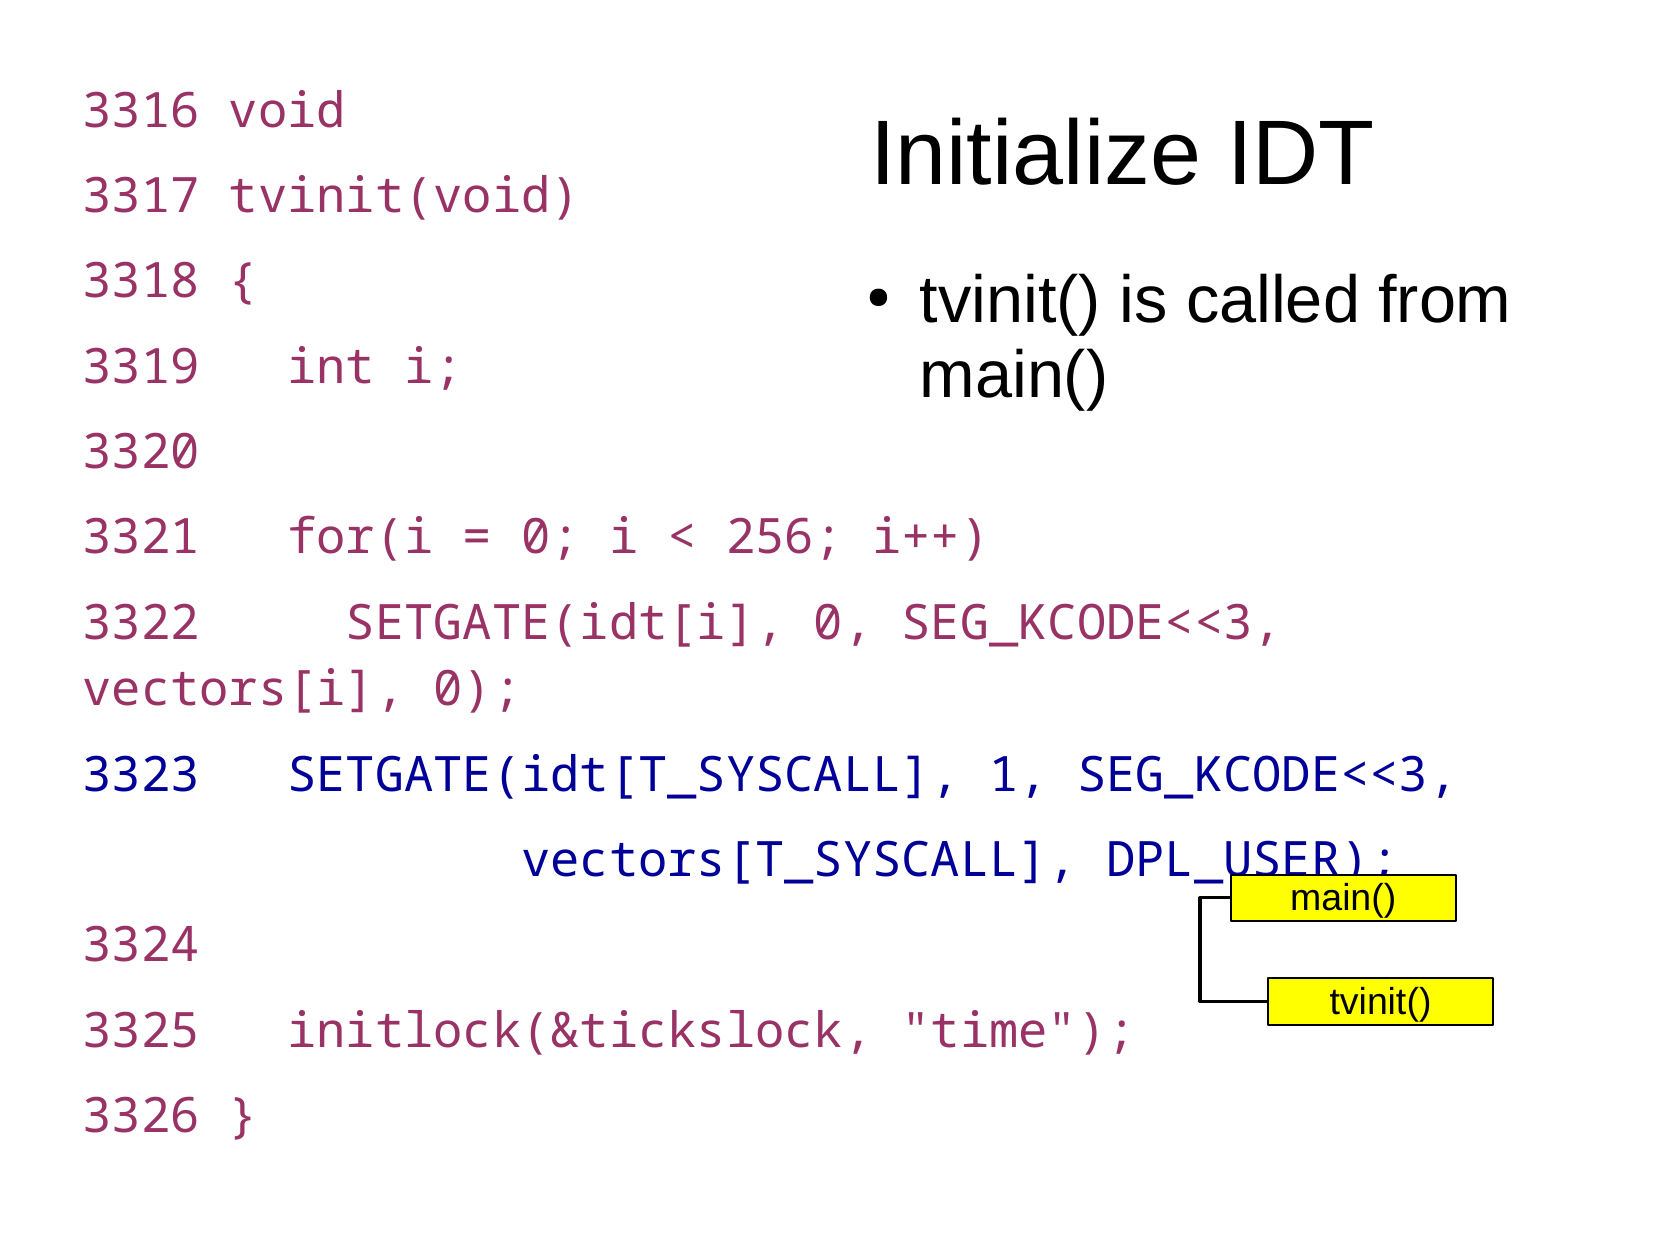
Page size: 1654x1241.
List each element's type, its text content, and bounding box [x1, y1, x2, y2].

text_box main() [1230, 874, 1456, 921]
list tvinit() is called from main() [848, 262, 1576, 682]
text_box tvinit() [1268, 978, 1494, 1025]
list 3316 void 3317 tvinit(void) 3318 { 3319 int i; 3320 3321 for(i = 0; i < 256; i++) 3322 SETGATE(idt[i], 0, SEG_KCODE<<3, vectors[i], 0); 3323 SETGATE(idt[T_SYSCALL], 1, SEG_KCODE<<3, vectors[T_SYSCALL], DPL_USER); 3324 3325 initlock(&tickslock, "time"); 3326 } [82, 75, 1571, 1163]
title Initialize IDT [675, 49, 1571, 257]
